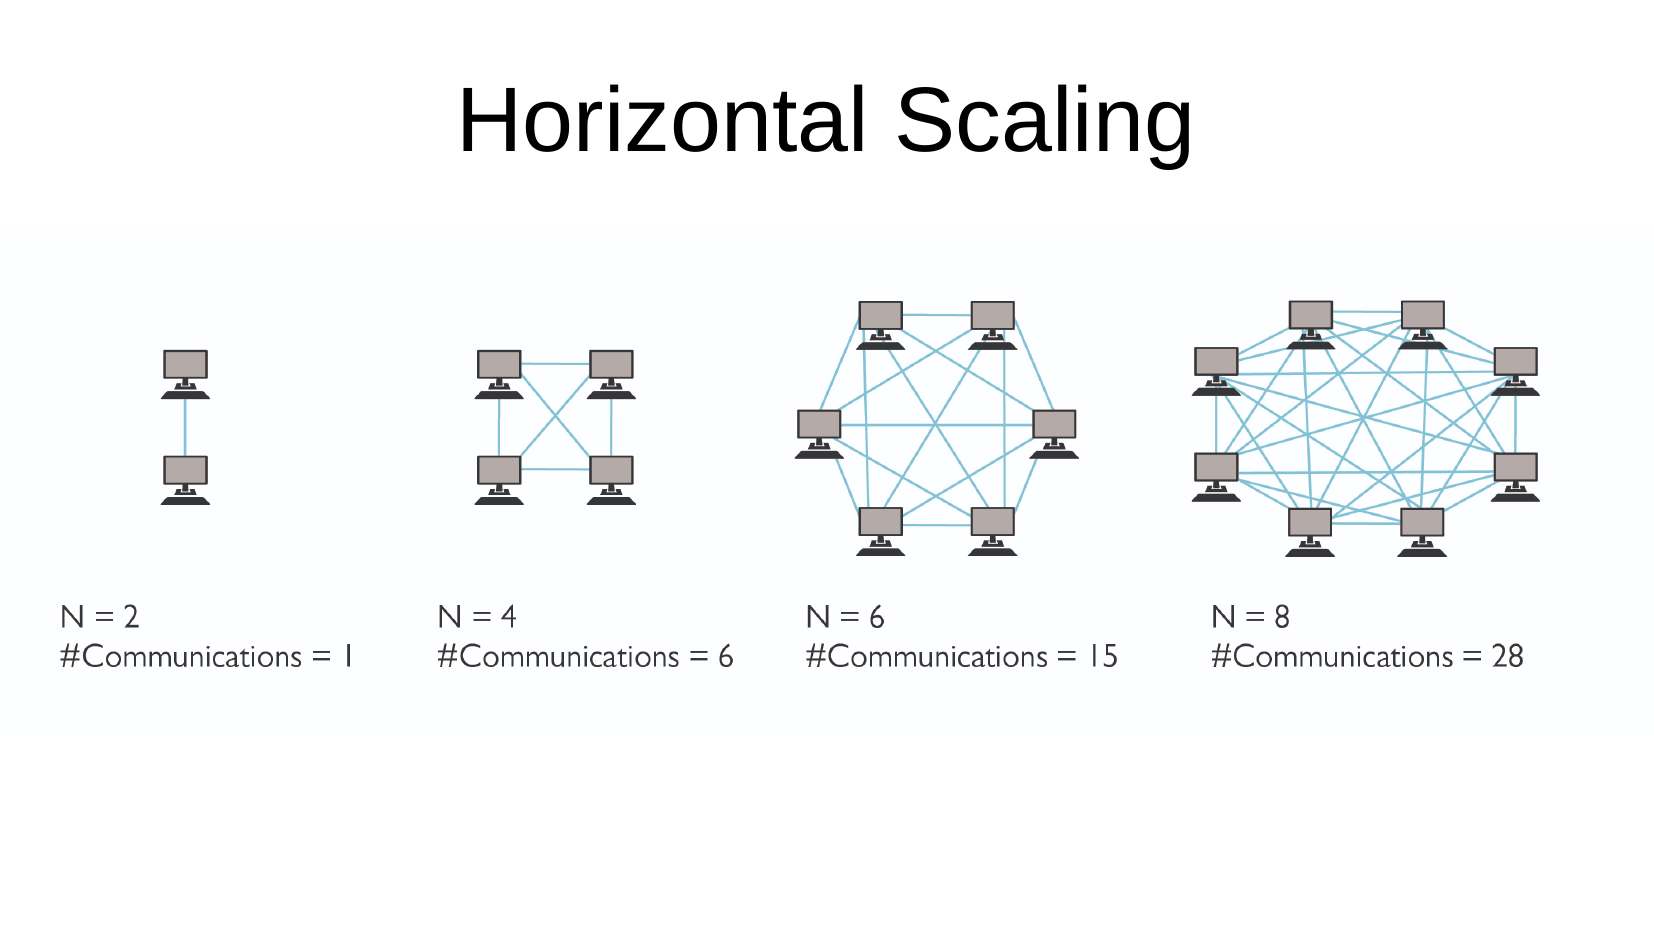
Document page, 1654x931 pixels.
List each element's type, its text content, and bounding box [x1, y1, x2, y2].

picture [0, 230, 1654, 733]
text_box Horizontal Scaling [82, 37, 1571, 193]
